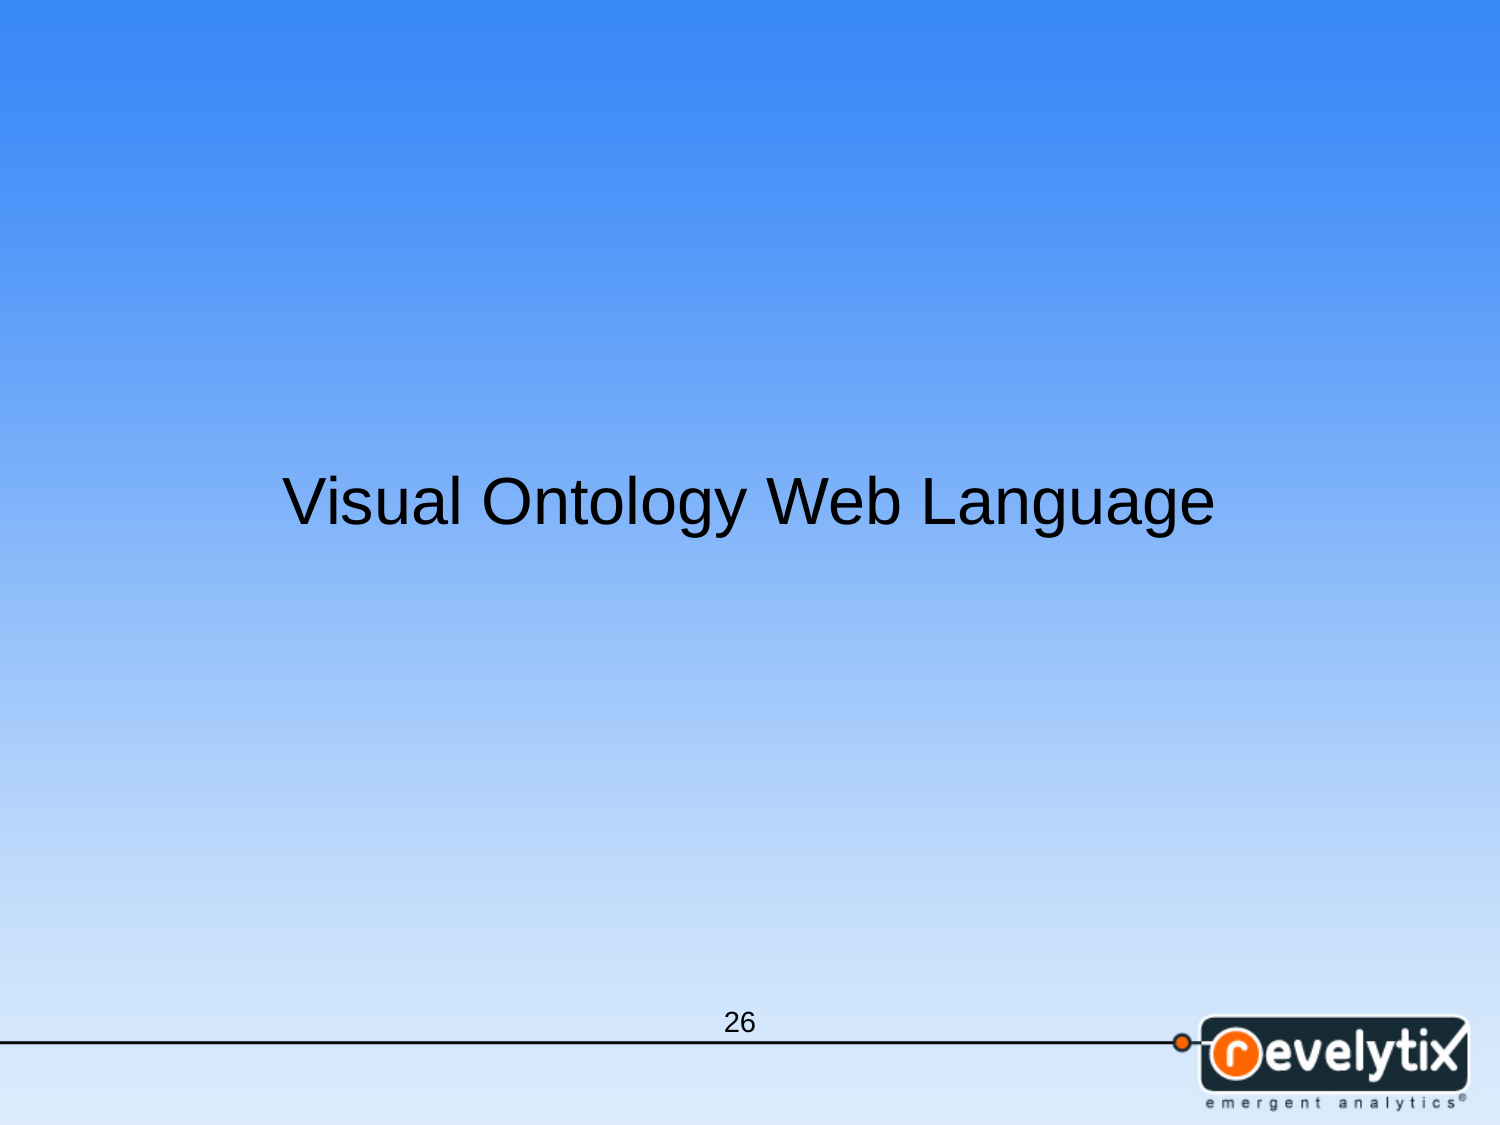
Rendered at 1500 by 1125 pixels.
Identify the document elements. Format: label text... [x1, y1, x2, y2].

subtitle Visual Ontology Web Language [225, 450, 1276, 738]
picture [0, 0, 1500, 1125]
